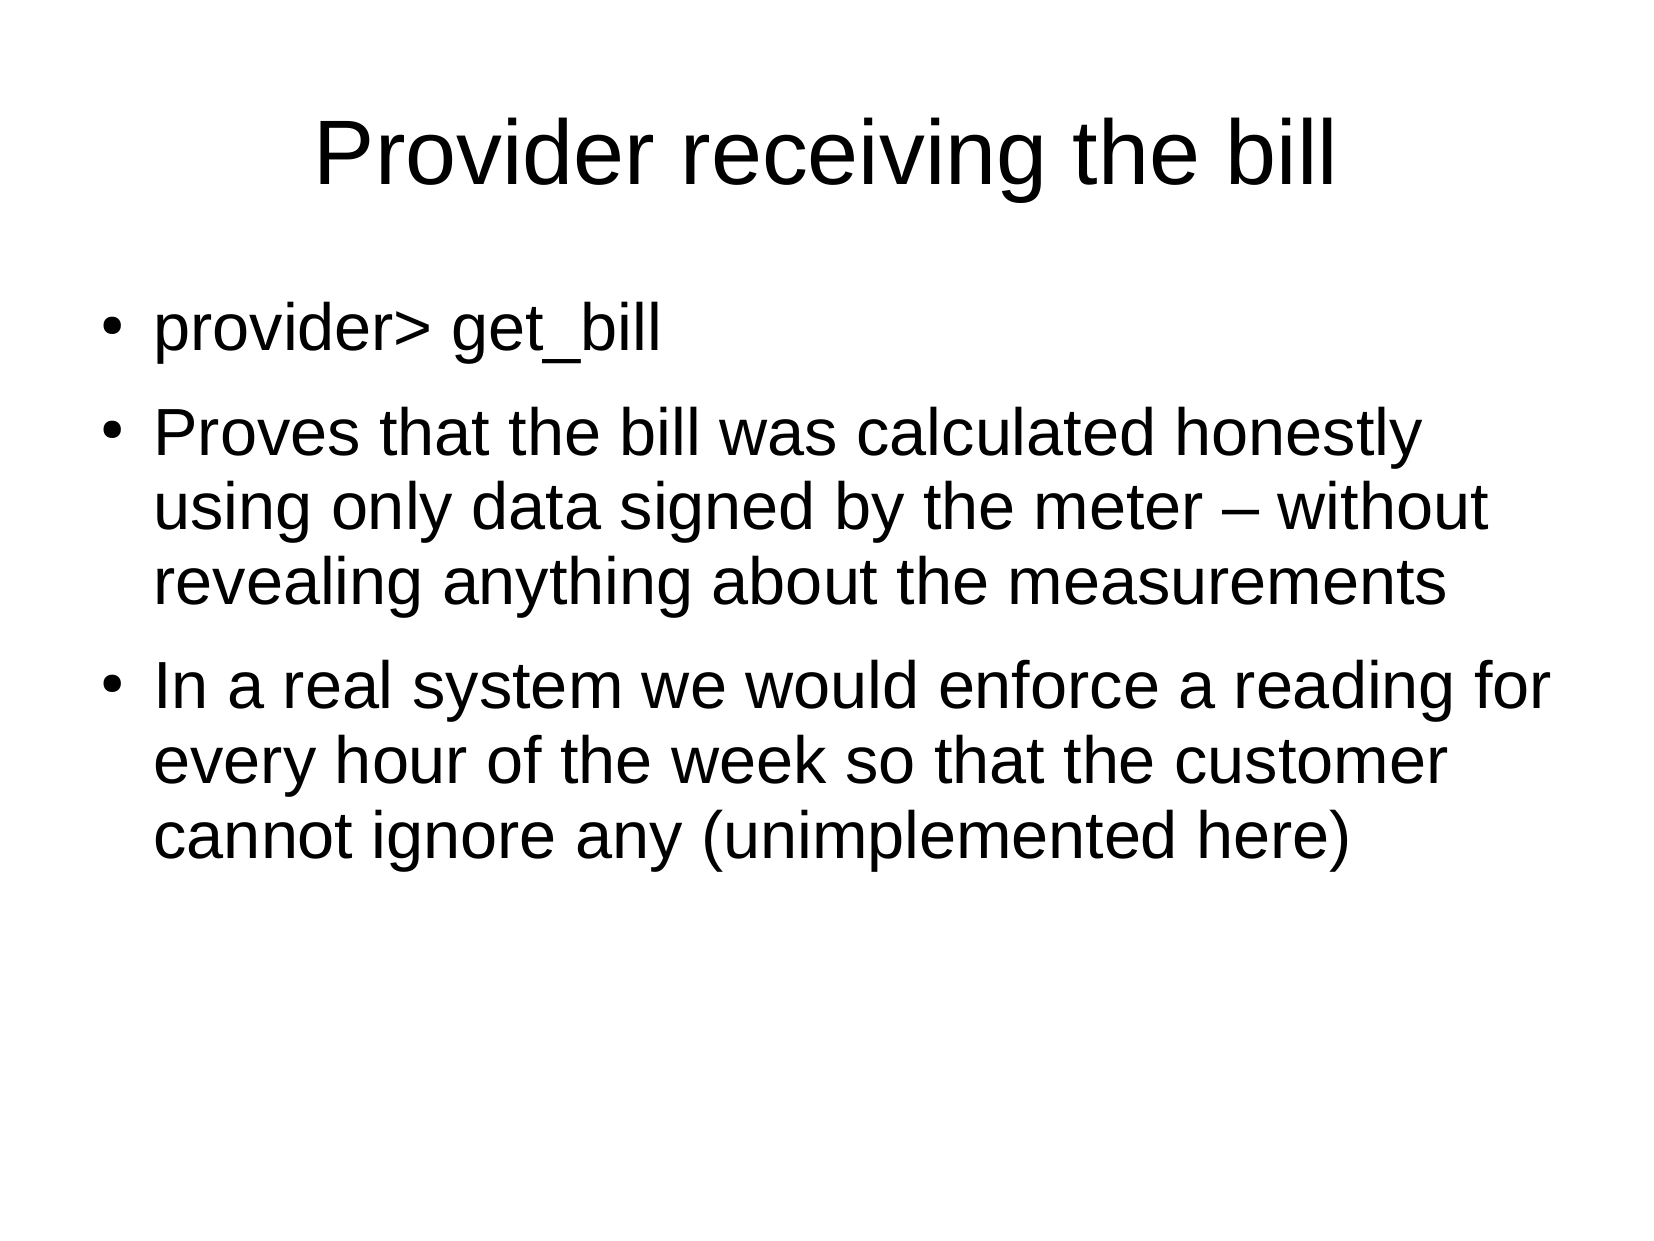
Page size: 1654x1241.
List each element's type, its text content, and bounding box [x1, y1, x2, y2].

title Provider receiving the bill [82, 49, 1571, 257]
list provider> get_bill Proves that the bill was calculated honestly using only data signed by the meter – without revealing anything about the measurements In a real system we would enforce a reading for every hour of the week so that the customer cannot ignore any (unimplemented here) [82, 290, 1571, 1010]
